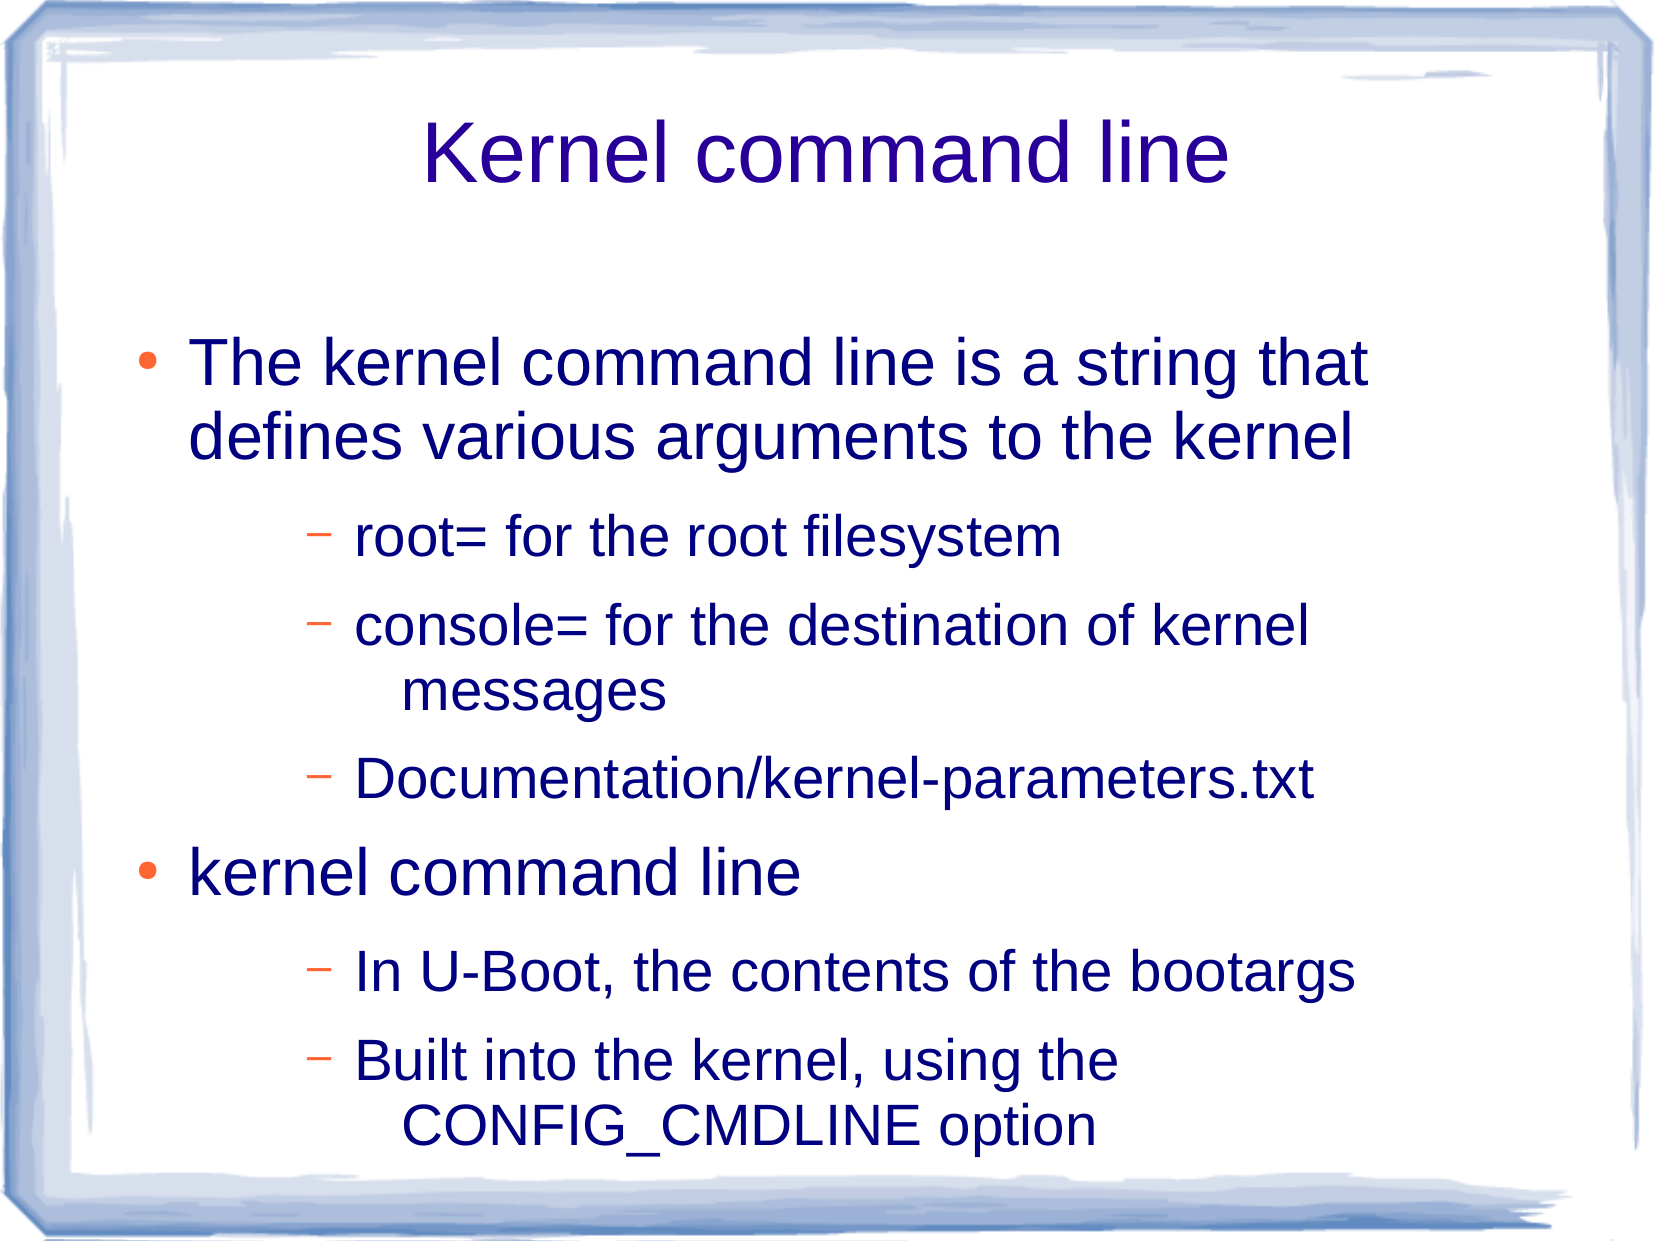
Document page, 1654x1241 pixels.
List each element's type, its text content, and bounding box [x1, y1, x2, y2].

picture [0, 0, 1654, 1241]
title Kernel command line [82, 49, 1571, 257]
list The kernel command line is a string that defines various arguments to the kernel root= for the root filesystem console= for the destination of kernel messages Documentation/kernel-parameters.txt kernel command line In U-Boot, the contents of the bootargs Built into the kernel, using the CONFIG_CMDLINE option [118, 324, 1571, 1158]
